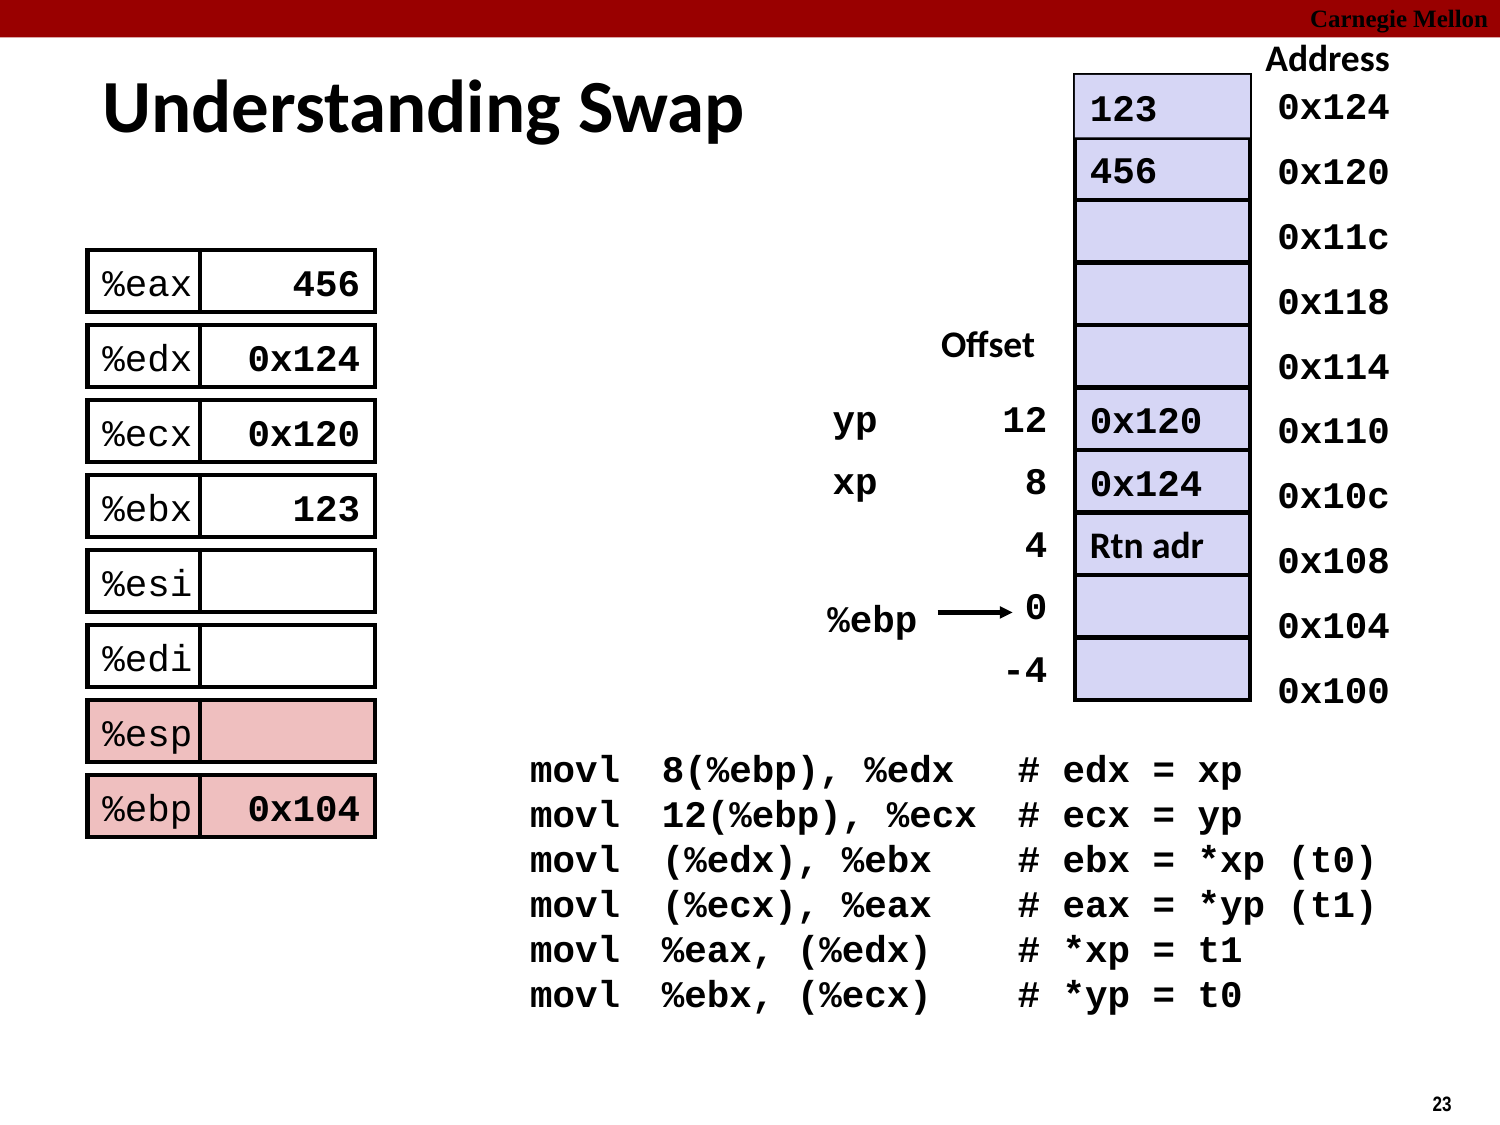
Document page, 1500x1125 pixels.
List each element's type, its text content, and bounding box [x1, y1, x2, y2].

text_box 0x104 [1262, 593, 1463, 654]
text_box -4 [987, 637, 1085, 698]
text_box yp [825, 387, 933, 448]
text_box xp [825, 449, 933, 510]
text_box [200, 549, 375, 613]
text_box 456 [200, 249, 375, 313]
text_box 0x120 [1262, 139, 1463, 200]
text_box %ebp [87, 774, 200, 838]
text_box %eax [87, 249, 200, 313]
text_box 123 [1074, 74, 1250, 138]
text_box Offset [926, 312, 1050, 373]
text_box 0x124 [1074, 449, 1250, 512]
text_box [200, 699, 375, 763]
text_box 0x120 [1074, 388, 1250, 449]
text_box 0x110 [1262, 399, 1463, 459]
text_box 12 [987, 387, 1085, 448]
text_box 0x120 [200, 399, 375, 463]
text_box 0x114 [1262, 334, 1463, 395]
text_box %esi [87, 549, 200, 613]
text_box %edx [87, 324, 200, 388]
text_box %edi [87, 624, 200, 688]
text_box 0x10c [1262, 463, 1463, 524]
text_box %esp [87, 699, 200, 763]
text_box 0 [987, 574, 1085, 635]
text_box 0x104 [200, 774, 375, 838]
text_box [1074, 199, 1250, 388]
text_box 0x124 [200, 324, 375, 388]
text_box %ecx [87, 399, 200, 463]
text_box 0x11c [1262, 204, 1463, 265]
text_box movl 8(%ebp), %edx # edx = xp movl 12(%ebp), %ecx # ecx = yp movl (%edx), %ebx # ebx = *xp (t0) movl (%ecx), %eax # eax = *yp (t1) movl %eax, (%edx) # *xp = t1 movl %ebx, (%ecx) # *yp = t0 [449, 737, 1425, 1023]
text_box [1074, 574, 1250, 700]
text_box 123 [200, 474, 375, 538]
text_box 0x124 [1262, 74, 1463, 135]
text_box 4 [987, 512, 1085, 573]
text_box 8 [987, 449, 1085, 510]
text_box 0x100 [1262, 658, 1463, 719]
text_box Rtn adr [1074, 512, 1250, 574]
text_box 0x108 [1262, 528, 1463, 589]
text_box %ebp [812, 587, 933, 648]
title Understanding Swap [87, 50, 1134, 144]
text_box %ebx [87, 474, 200, 538]
text_box [200, 624, 375, 688]
text_box Address [1250, 26, 1405, 87]
text_box 456 [1074, 138, 1250, 199]
text_box 0x118 [1262, 269, 1463, 330]
